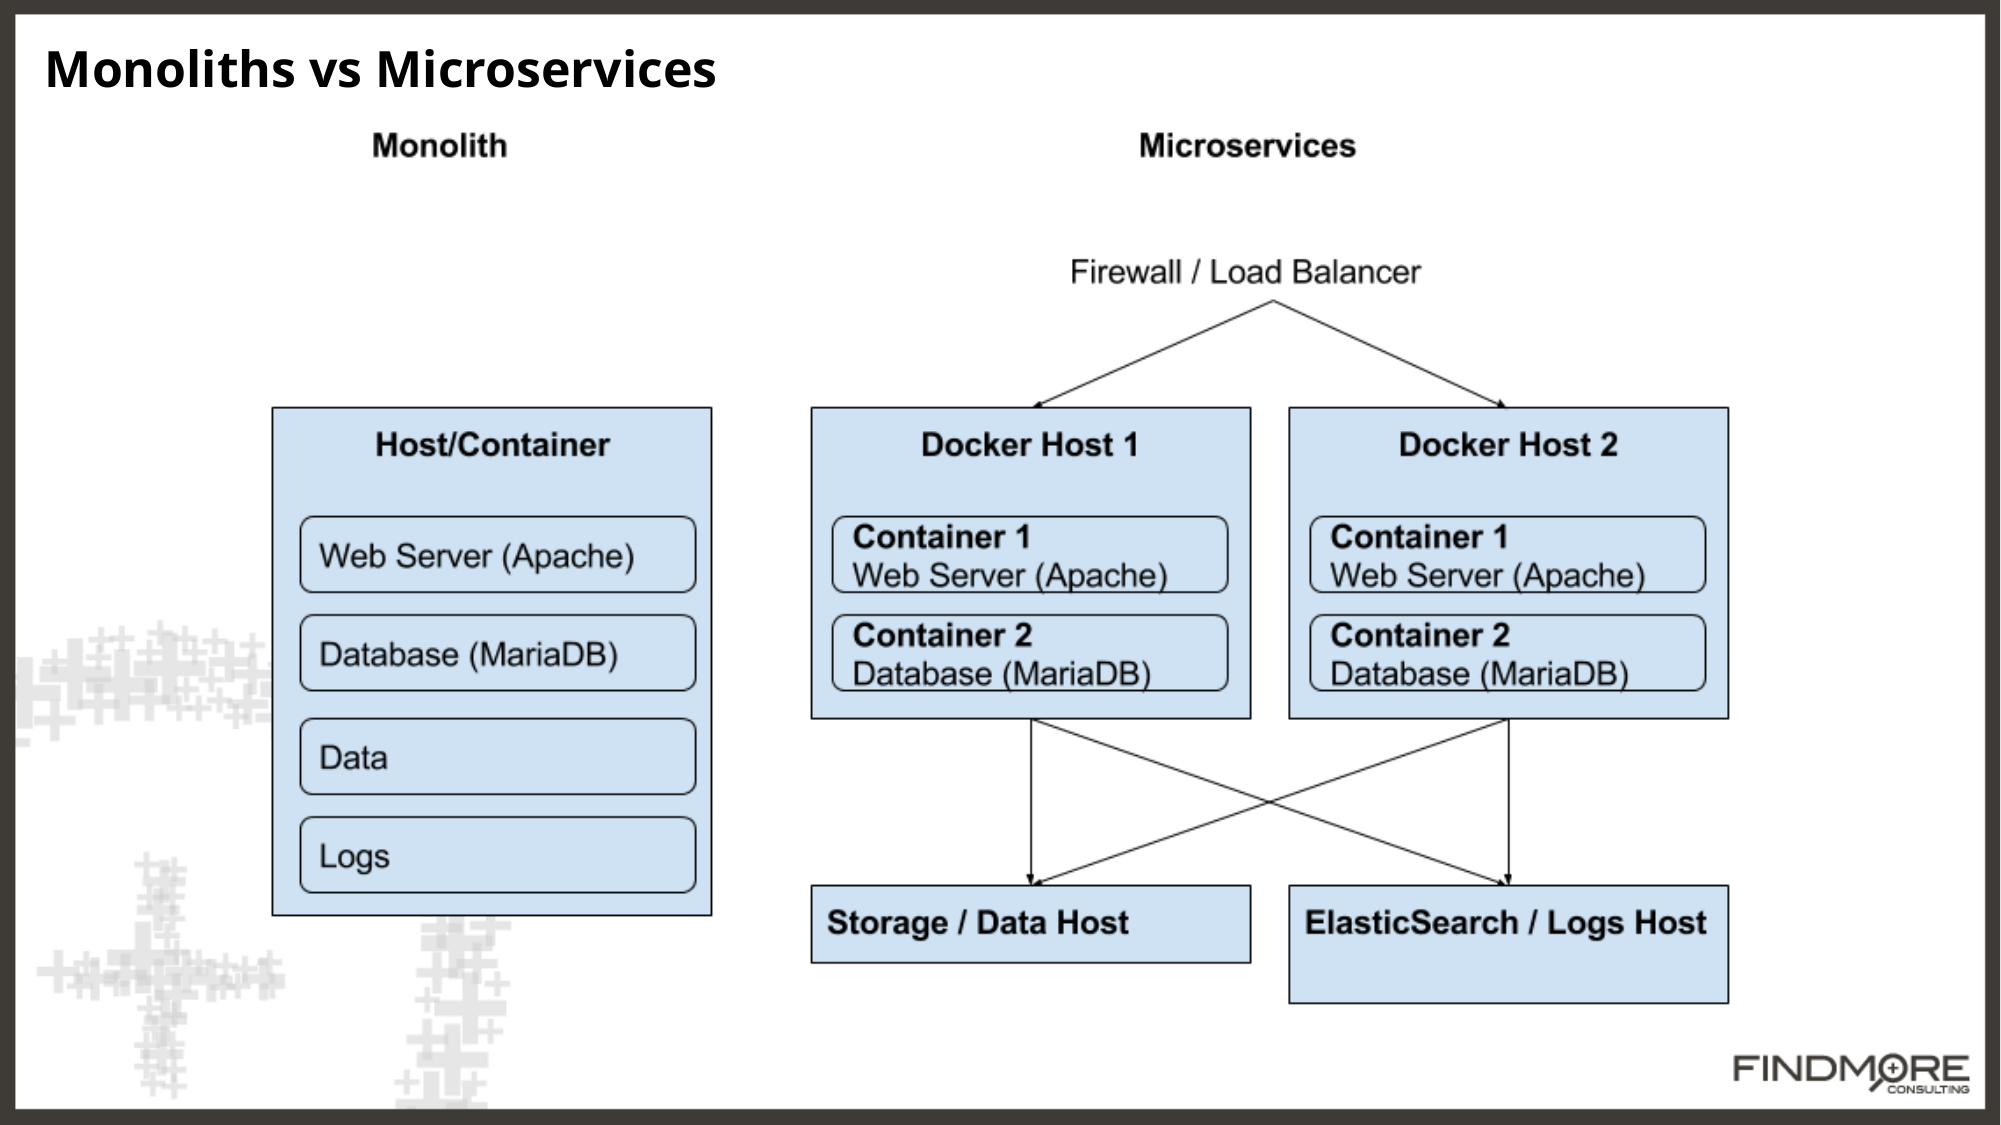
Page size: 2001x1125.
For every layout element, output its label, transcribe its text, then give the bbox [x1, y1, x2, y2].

picture [0, 0, 2001, 1125]
text_box Monoliths vs Microservices [29, 29, 1965, 1020]
